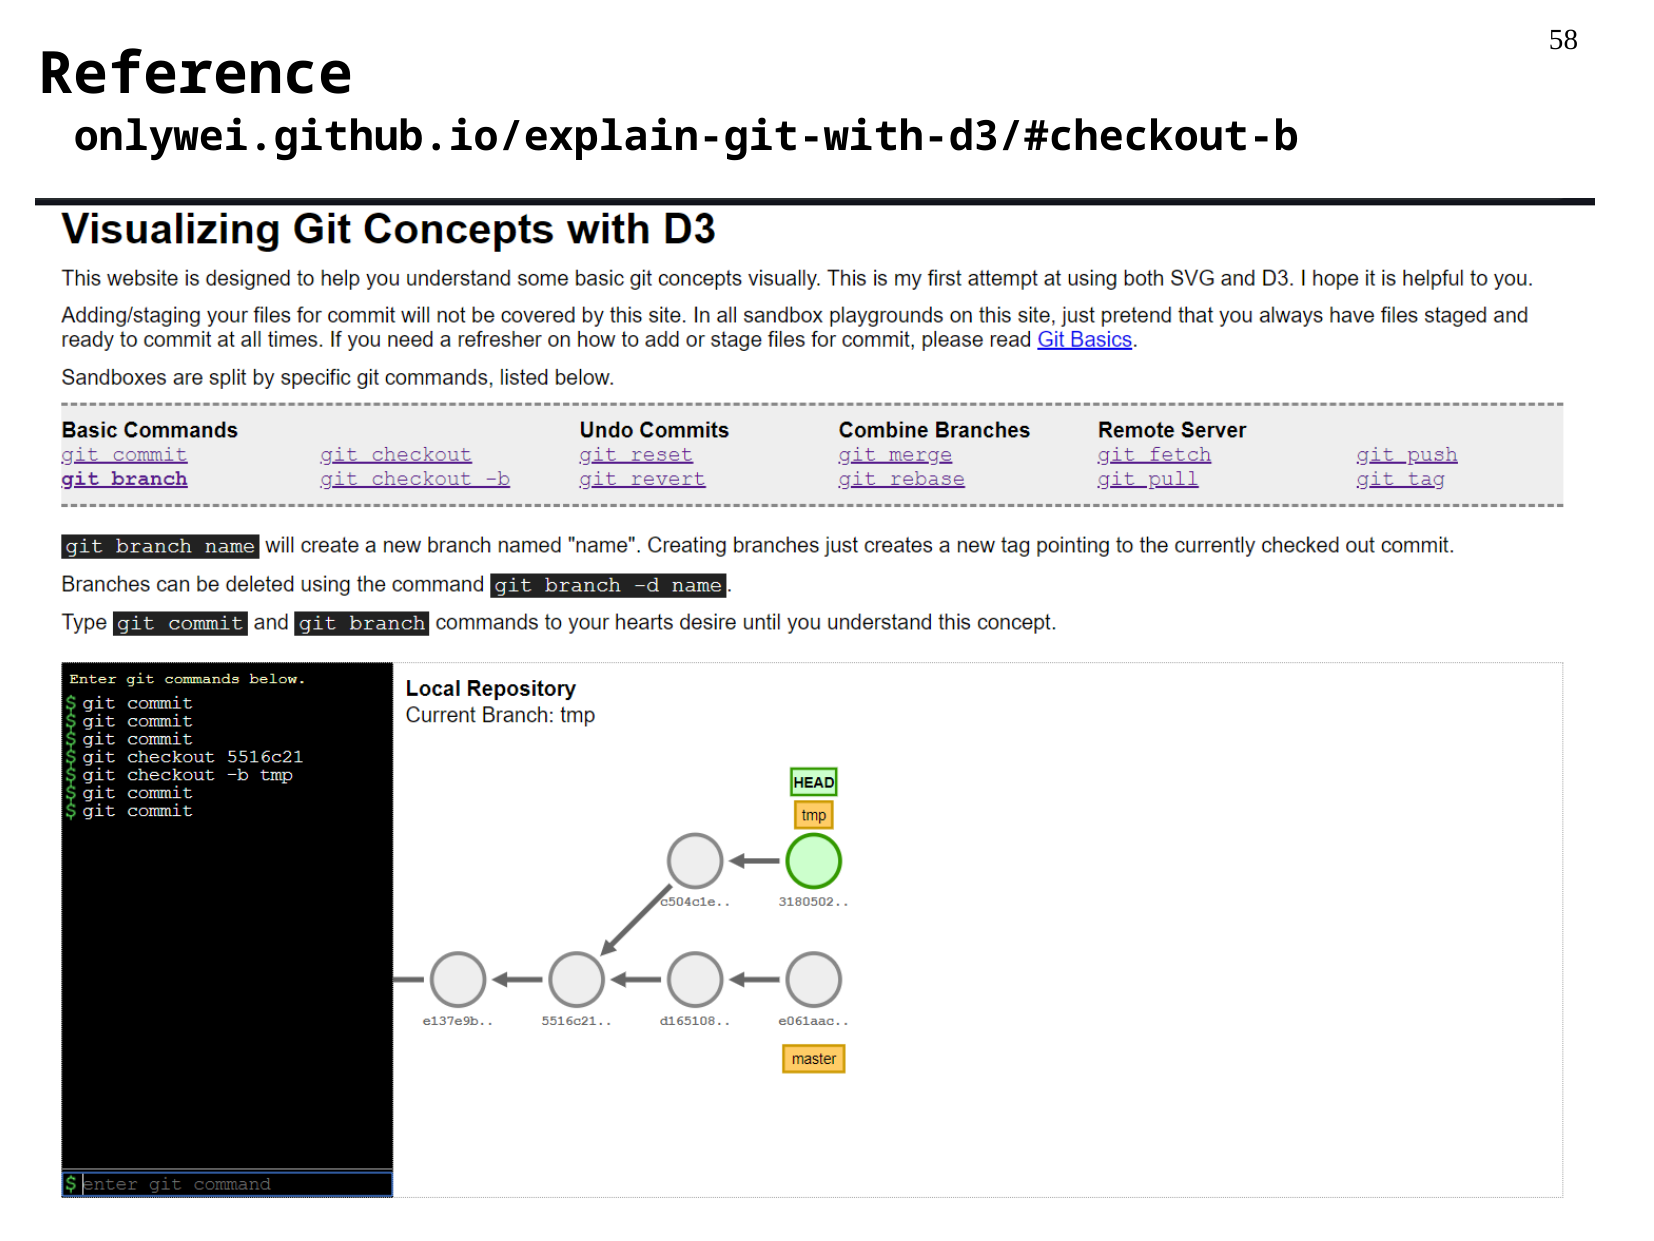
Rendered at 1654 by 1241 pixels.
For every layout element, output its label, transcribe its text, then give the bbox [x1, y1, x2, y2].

text_box onlywei.github.io/explain-git-with-d3/#checkout-b [59, 98, 1506, 198]
text_box Reference [23, 23, 969, 237]
picture [35, 198, 1595, 1217]
